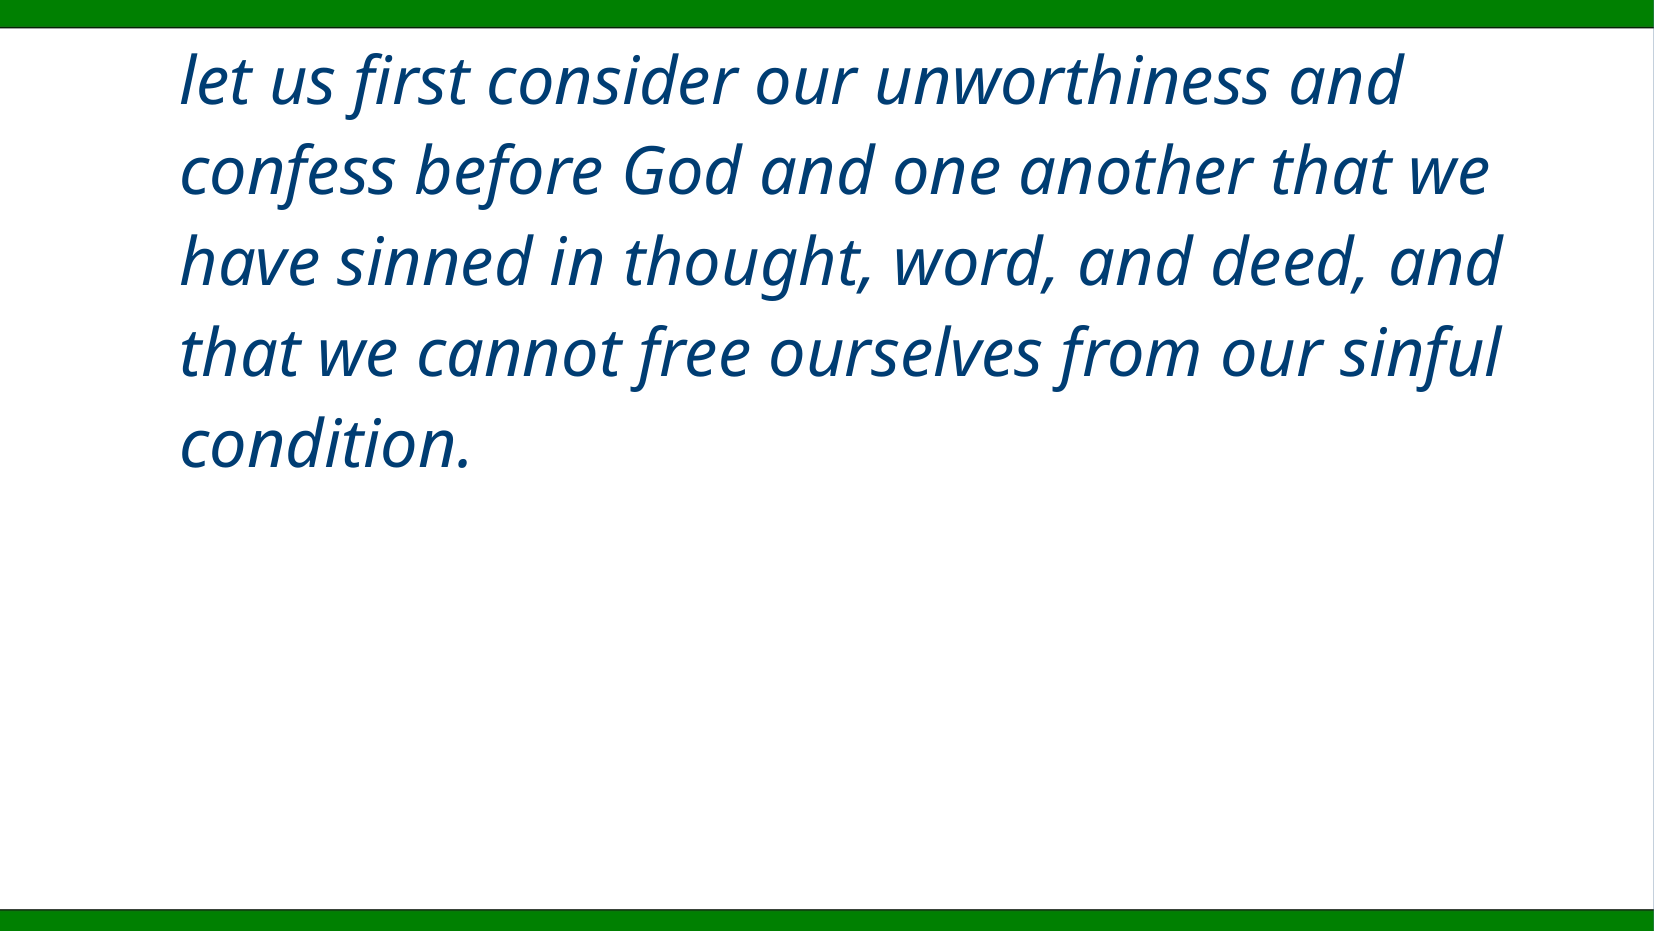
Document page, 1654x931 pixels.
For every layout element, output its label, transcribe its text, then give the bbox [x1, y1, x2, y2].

picture [0, 0, 1654, 931]
text_box let us first consider our unworthiness and confess before God and one another that we have sinned in thought, word, and deed, and that we cannot free ourselves from our sinful condition. [95, 25, 1561, 526]
